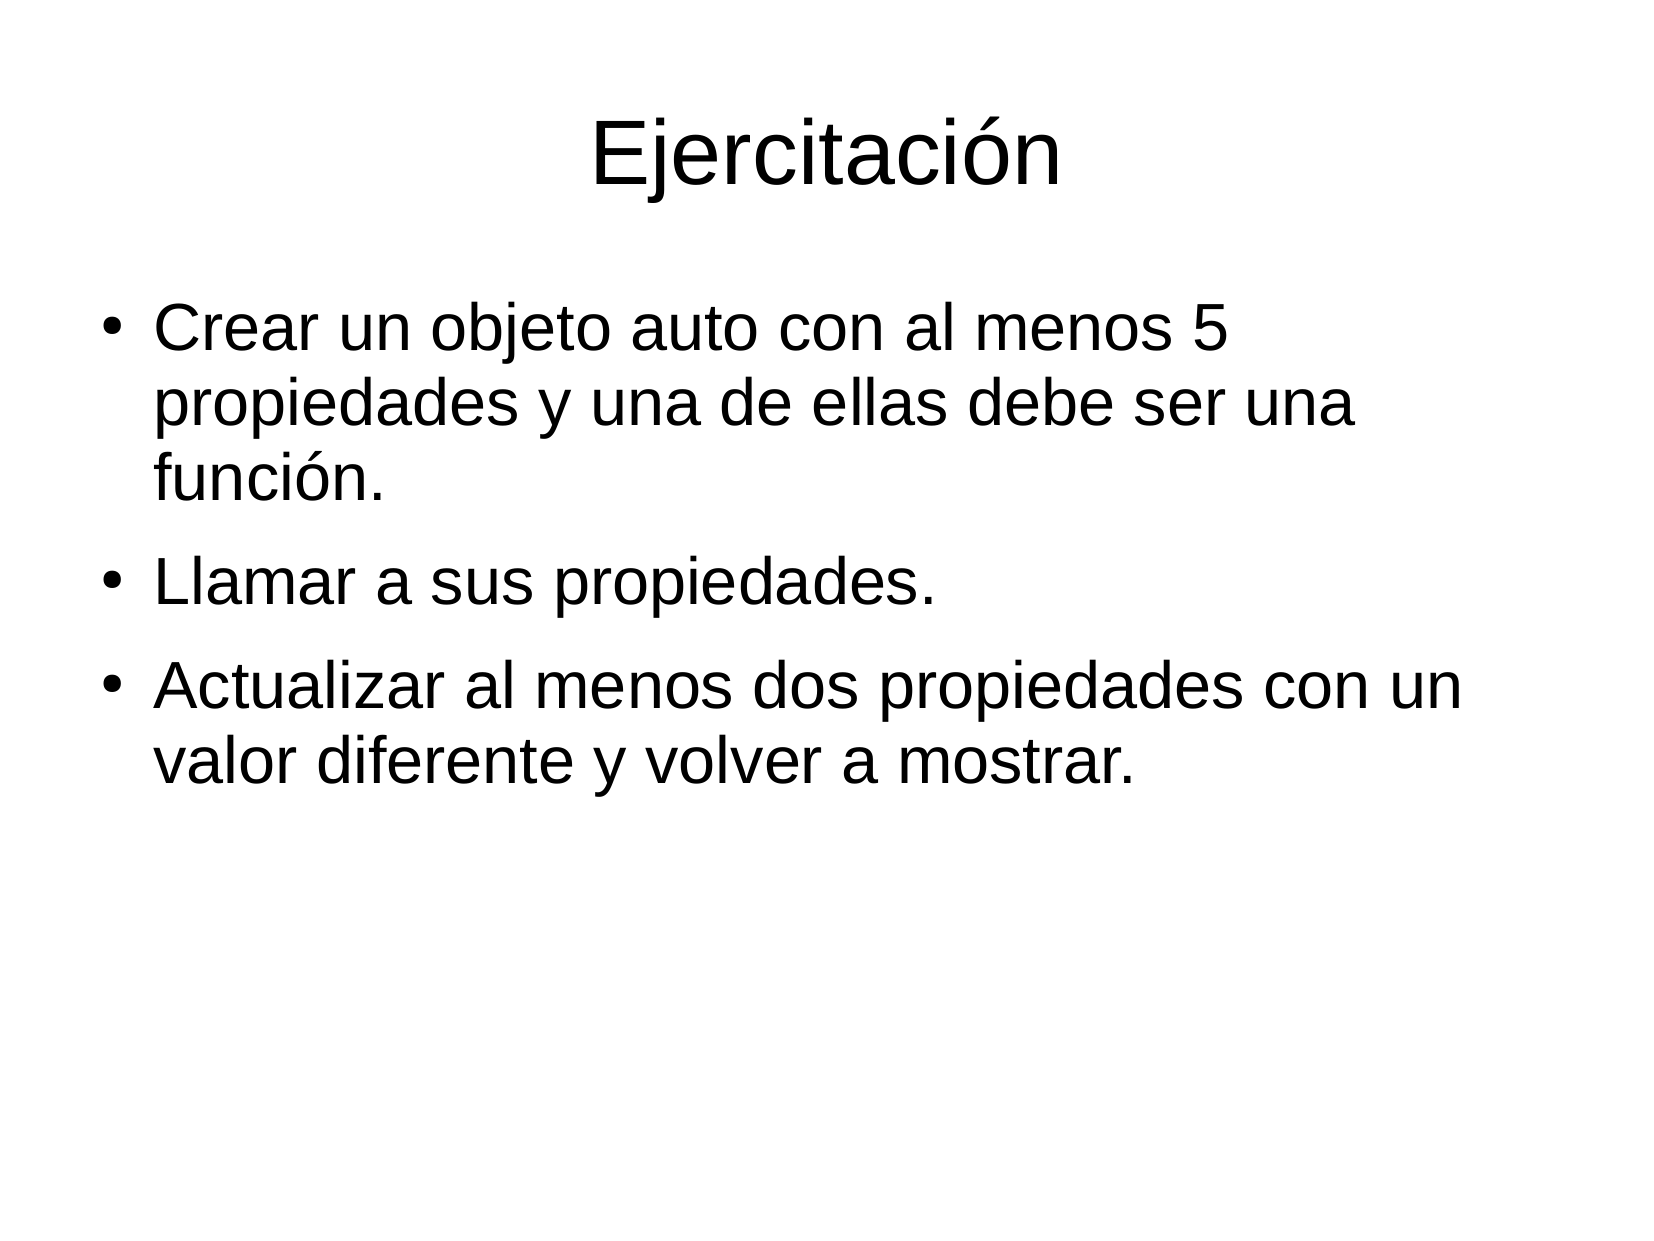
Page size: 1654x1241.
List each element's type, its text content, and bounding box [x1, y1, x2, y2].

list Crear un objeto auto con al menos 5 propiedades y una de ellas debe ser una función. Llamar a sus propiedades. Actualizar al menos dos propiedades con un valor diferente y volver a mostrar. [82, 290, 1571, 1109]
title Ejercitación [82, 49, 1571, 257]
